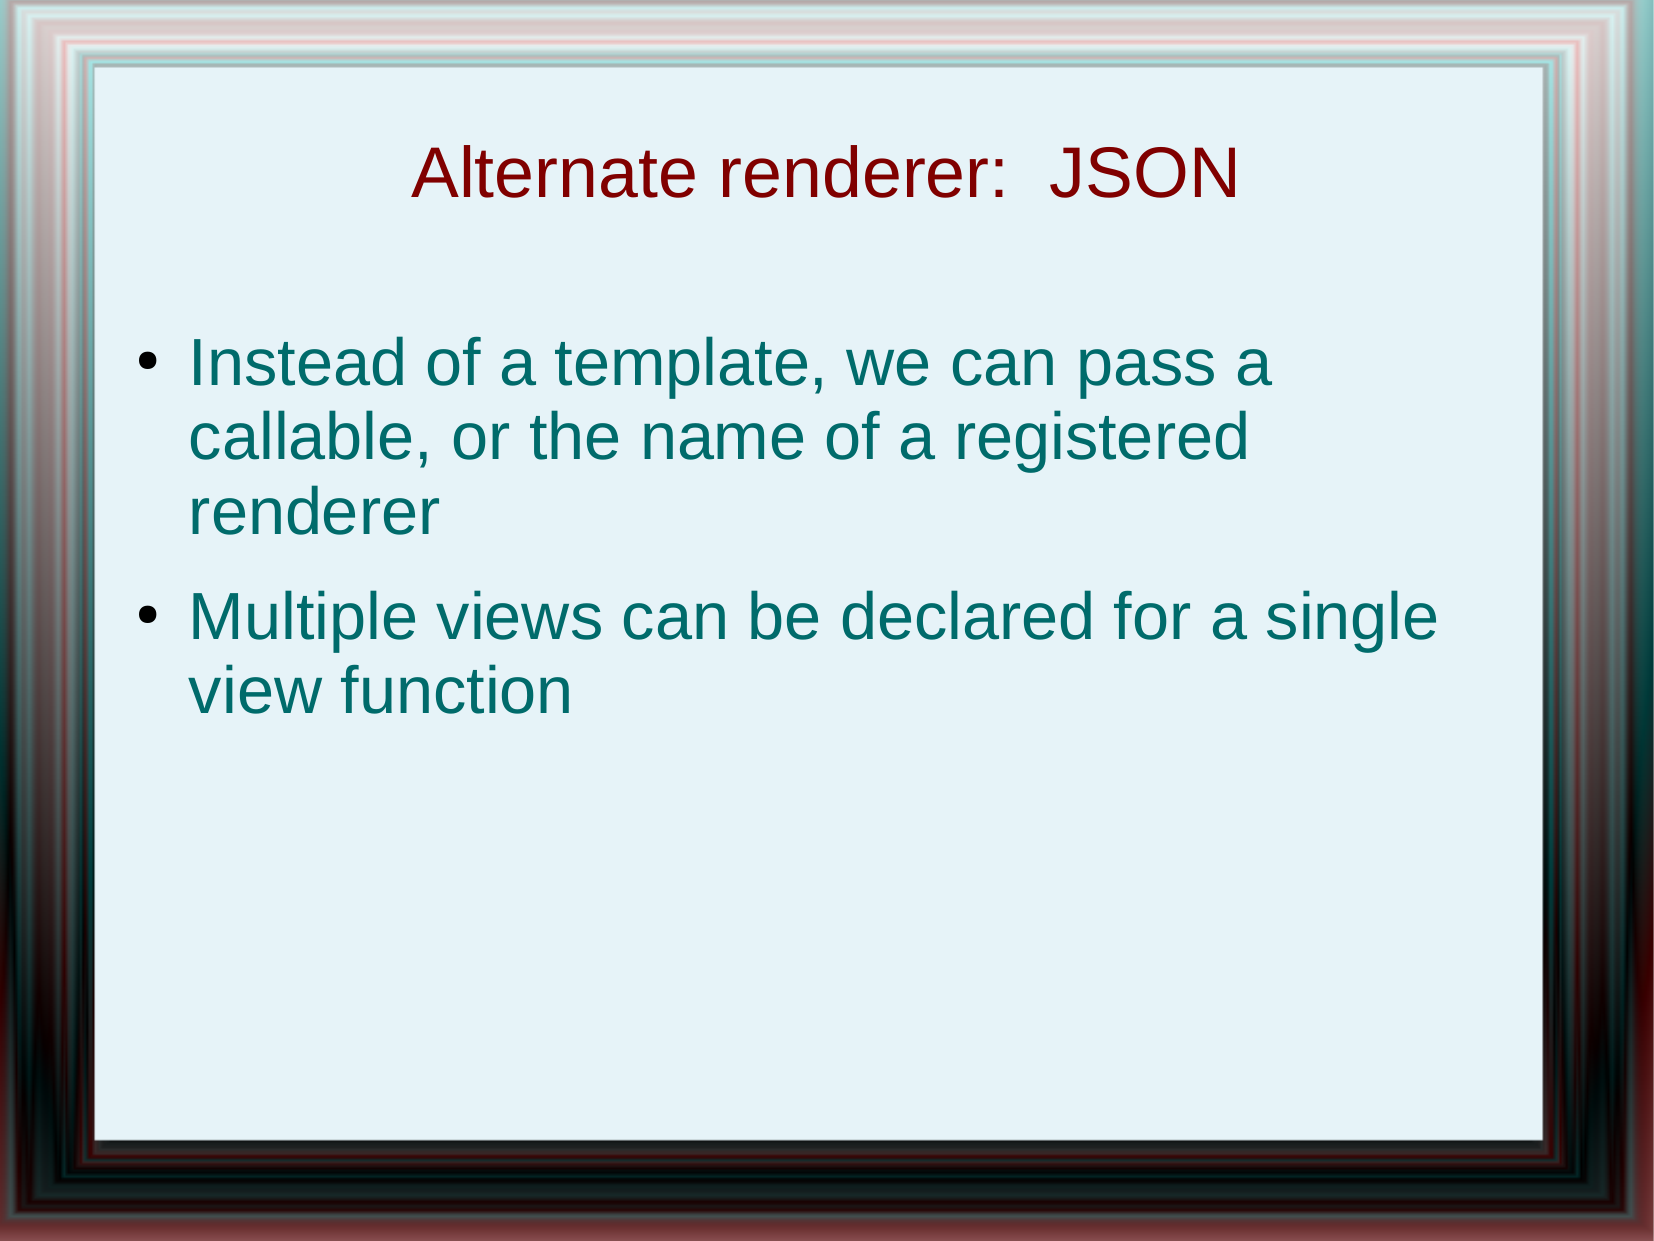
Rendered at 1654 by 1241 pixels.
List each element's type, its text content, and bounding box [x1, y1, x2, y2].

picture [0, 0, 1654, 1241]
title Alternate renderer: JSON [118, 88, 1536, 257]
list Instead of a template, we can pass a callable, or the name of a registered renderer Multiple views can be declared for a single view function [118, 324, 1506, 1045]
